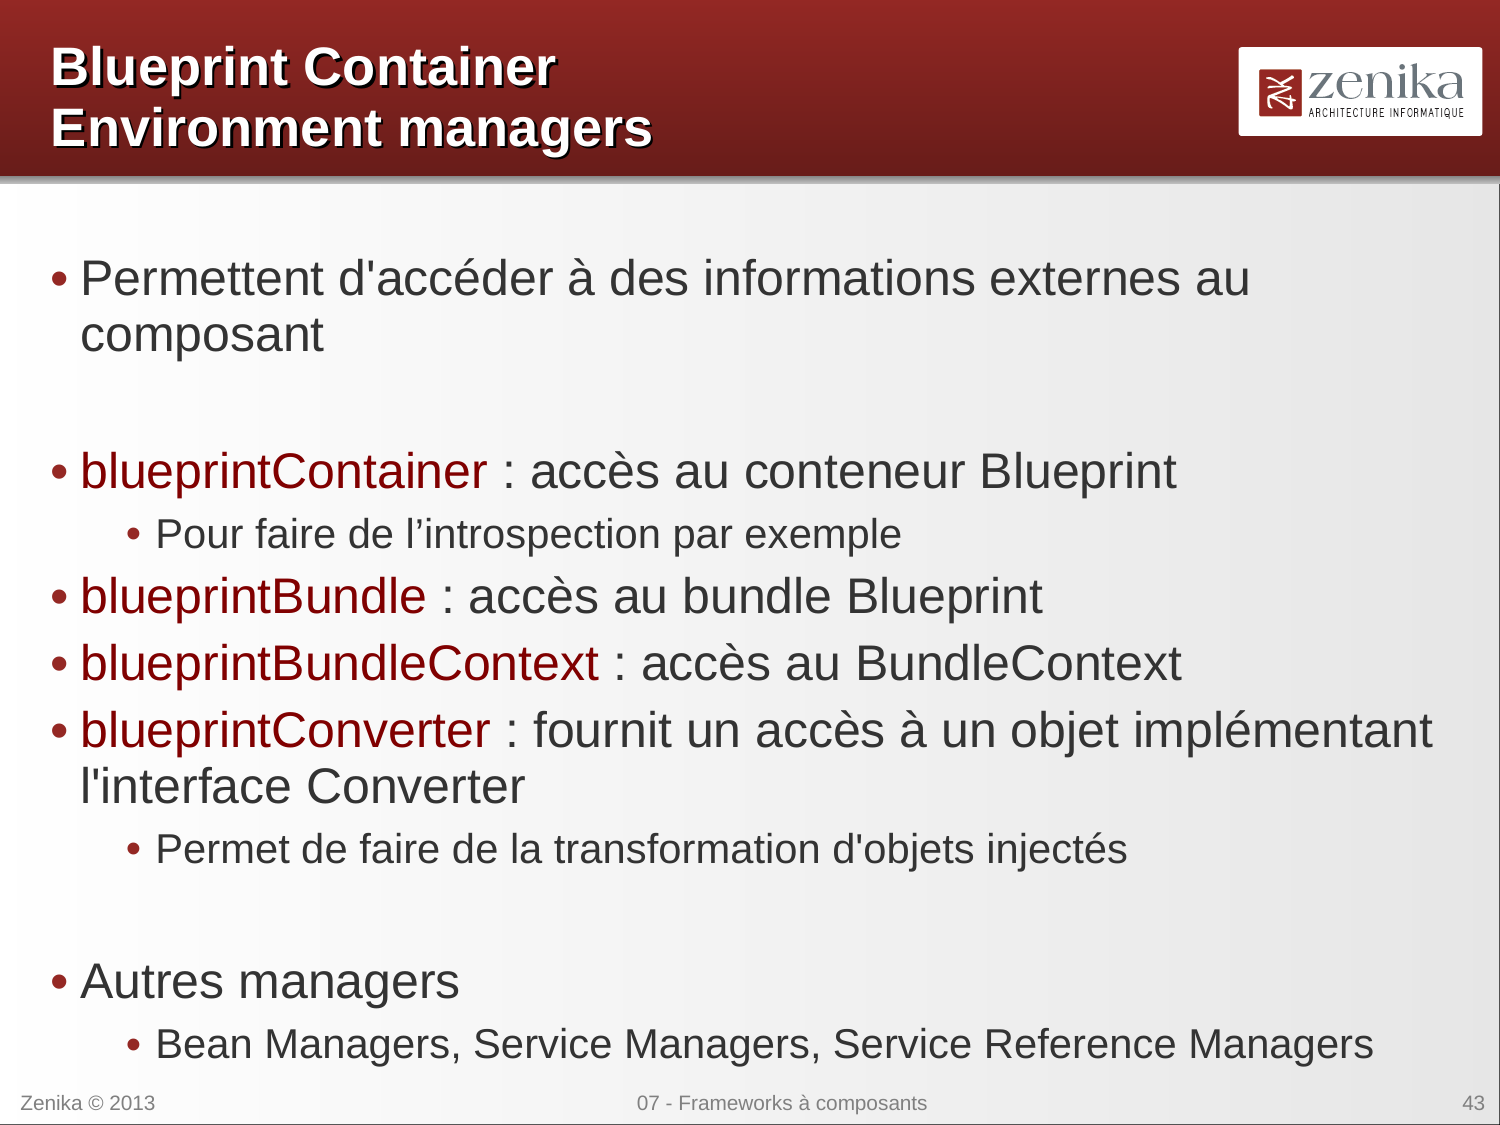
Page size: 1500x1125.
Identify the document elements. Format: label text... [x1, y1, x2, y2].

picture [1257, 58, 1464, 125]
list Permettent d'accéder à des informations externes au composant blueprintContainer : accès au conteneur Blueprint Pour faire de l’introspection par exemple blueprintBundle : accès au bundle Blueprint blueprintBundleContext : accès au BundleContext blueprintConverter : fournit un accès à un objet implémentant l'interface Converter Permet de faire de la transformation d'objets injectés Autres managers Bean Managers, Service Managers, Service Reference Managers [50, 249, 1435, 1125]
title Blueprint Container Environment managers [50, 15, 1206, 180]
